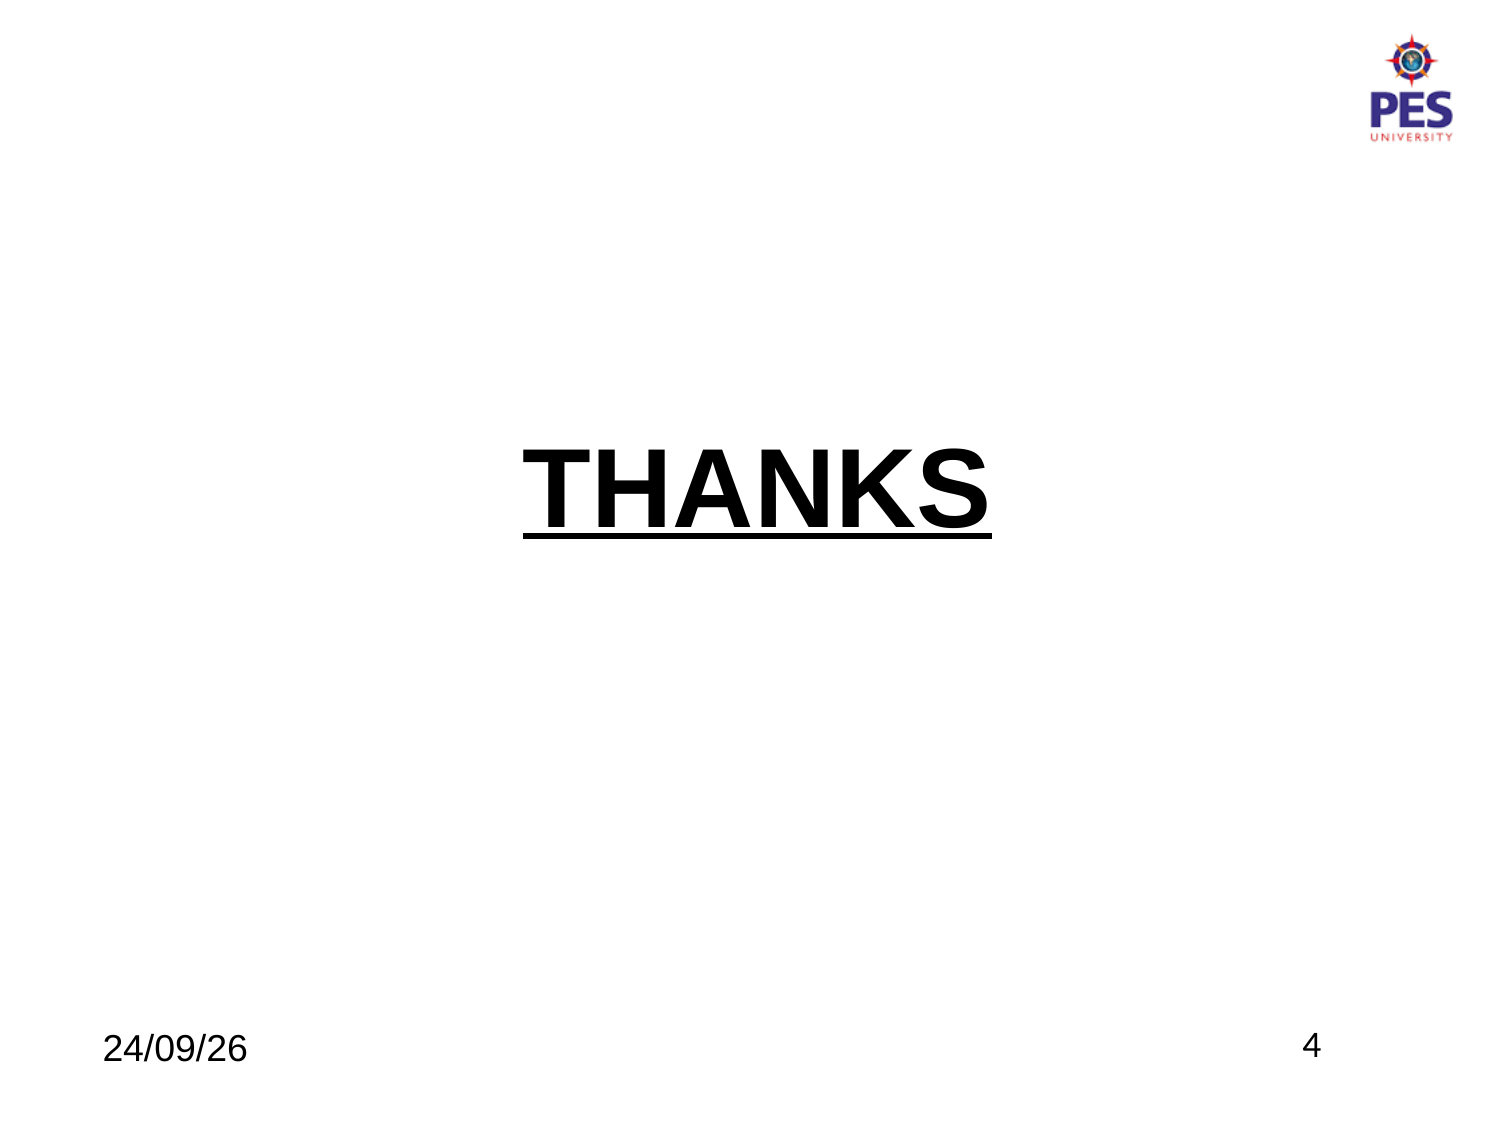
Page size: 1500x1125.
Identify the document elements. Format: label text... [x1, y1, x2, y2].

text_box THANKS [100, 137, 1415, 1000]
picture [1324, 0, 1500, 176]
text_box 24/11/19 [87, 1016, 316, 1087]
text_box <number> [1287, 1012, 1425, 1073]
